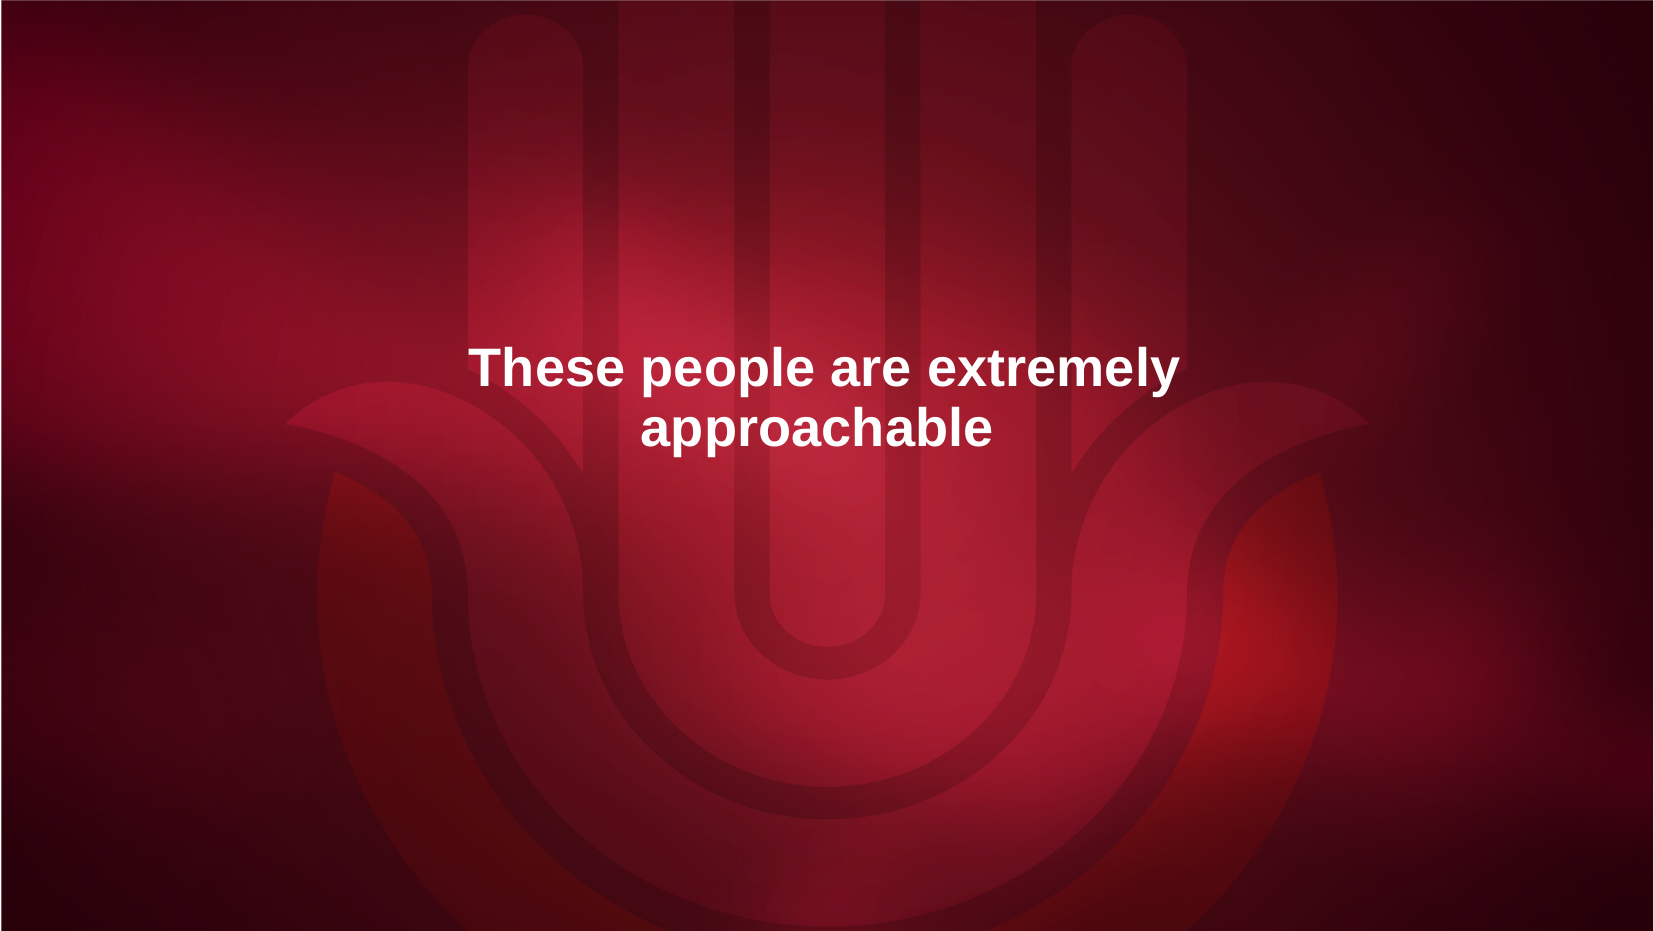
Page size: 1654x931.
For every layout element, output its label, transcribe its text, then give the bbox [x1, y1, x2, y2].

picture [0, 0, 1654, 931]
text_box These people are extremely approachable [360, 330, 1291, 706]
